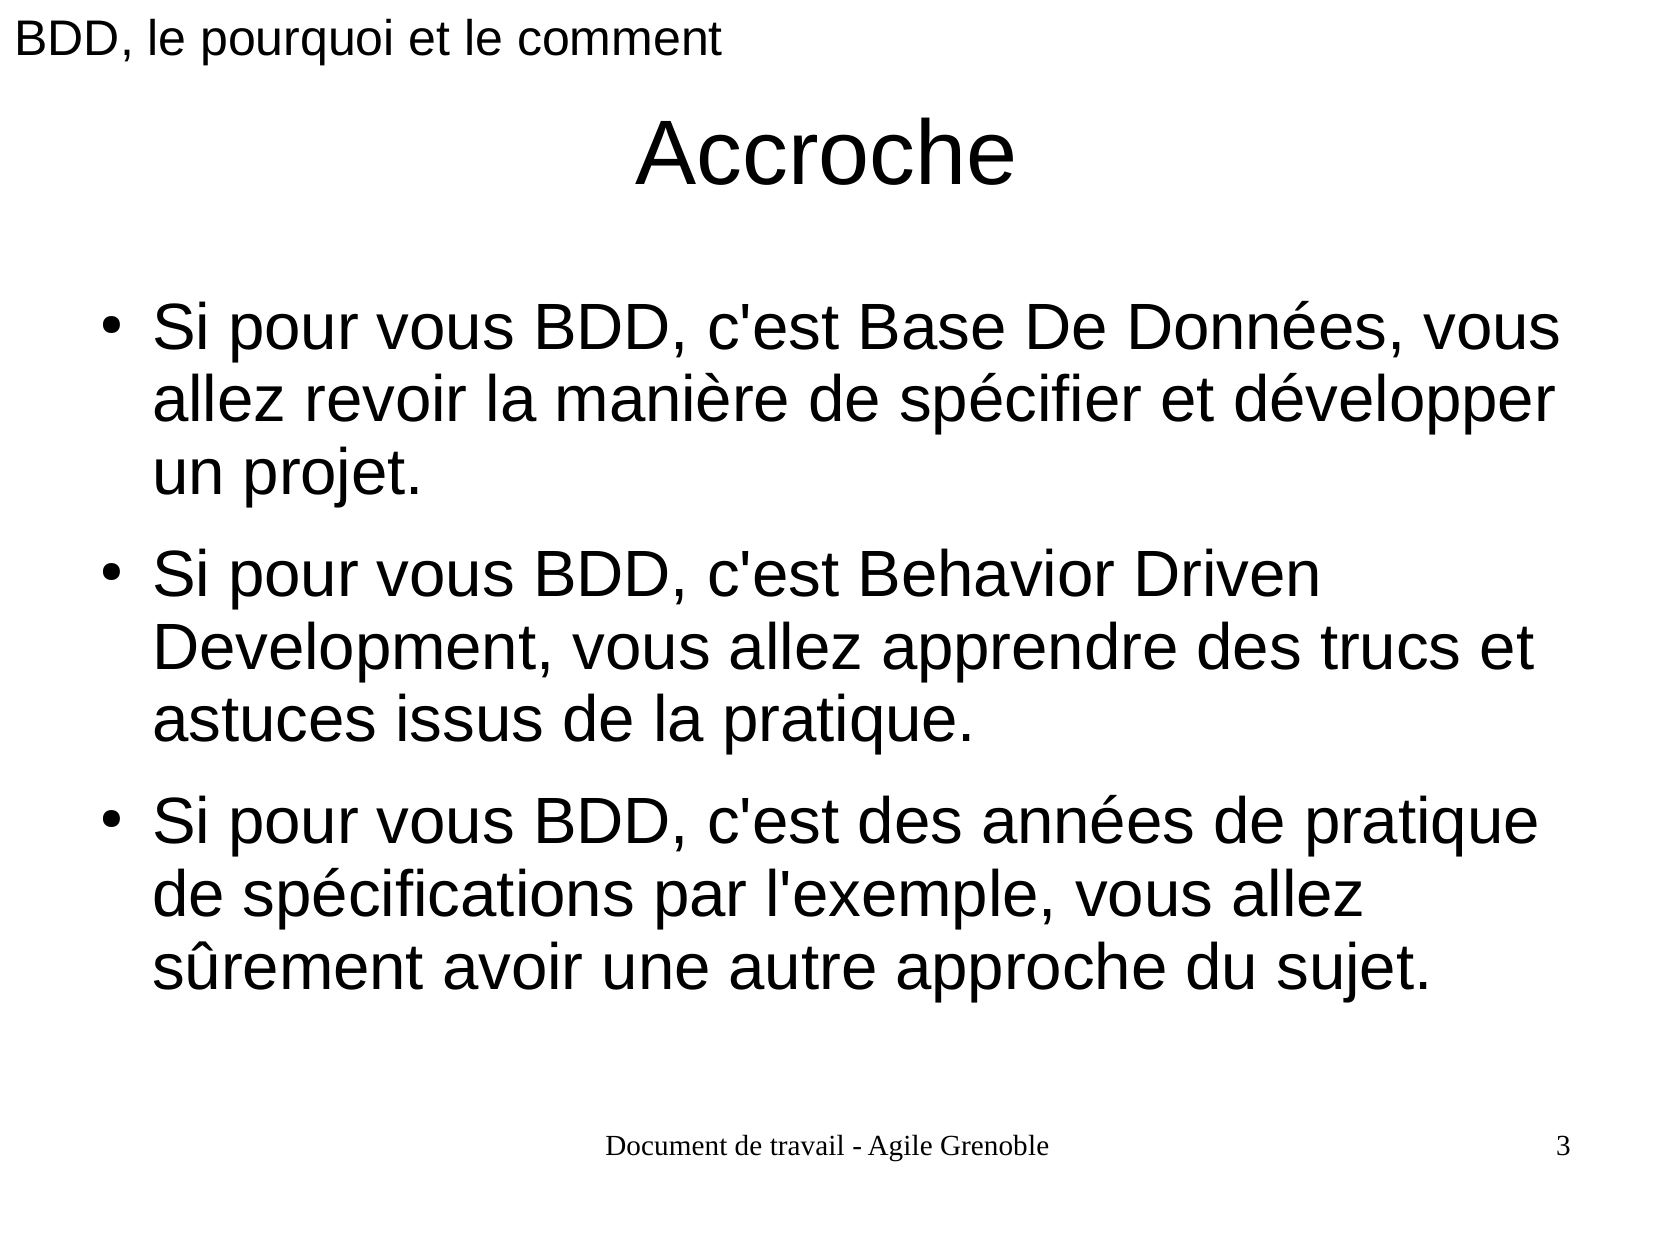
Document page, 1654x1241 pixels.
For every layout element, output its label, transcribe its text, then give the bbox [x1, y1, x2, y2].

list Si pour vous BDD, c'est Base De Données, vous allez revoir la manière de spécifier et développer un projet. Si pour vous BDD, c'est Behavior Driven Development, vous allez apprendre des trucs et astuces issus de la pratique. Si pour vous BDD, c'est des années de pratique de spécifications par l'exemple, vous allez sûrement avoir une autre approche du sujet. [82, 290, 1571, 1010]
title Accroche [82, 49, 1571, 257]
text_box BDD, le pourquoi et le comment [0, 3, 739, 74]
